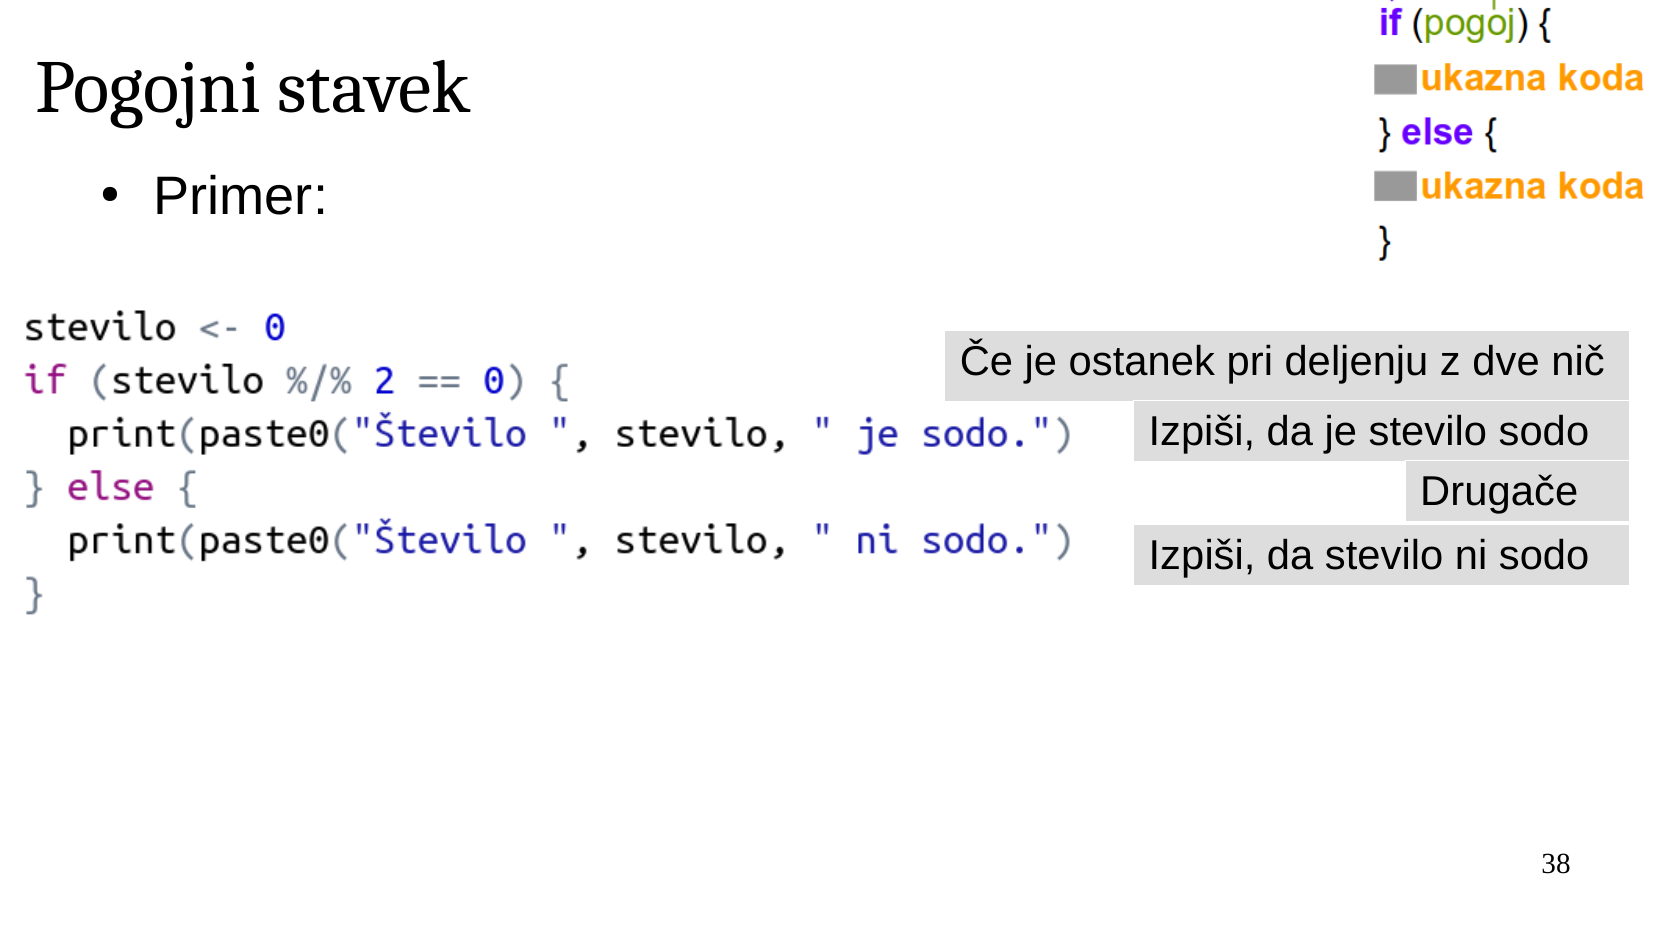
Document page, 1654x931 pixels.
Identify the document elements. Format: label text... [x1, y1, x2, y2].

text_box Izpiši, da je stevilo sodo [1133, 400, 1630, 462]
text_box Izpiši, da stevilo ni sodo [1133, 524, 1630, 586]
picture [22, 292, 82, 638]
picture [1363, 0, 1654, 272]
title Pogojni stavek [35, 21, 1363, 154]
text_box Drugače [1405, 460, 1630, 522]
text_box Če je ostanek pri deljenju z dve nič [944, 330, 1630, 402]
list Primer: [82, 165, 1642, 827]
